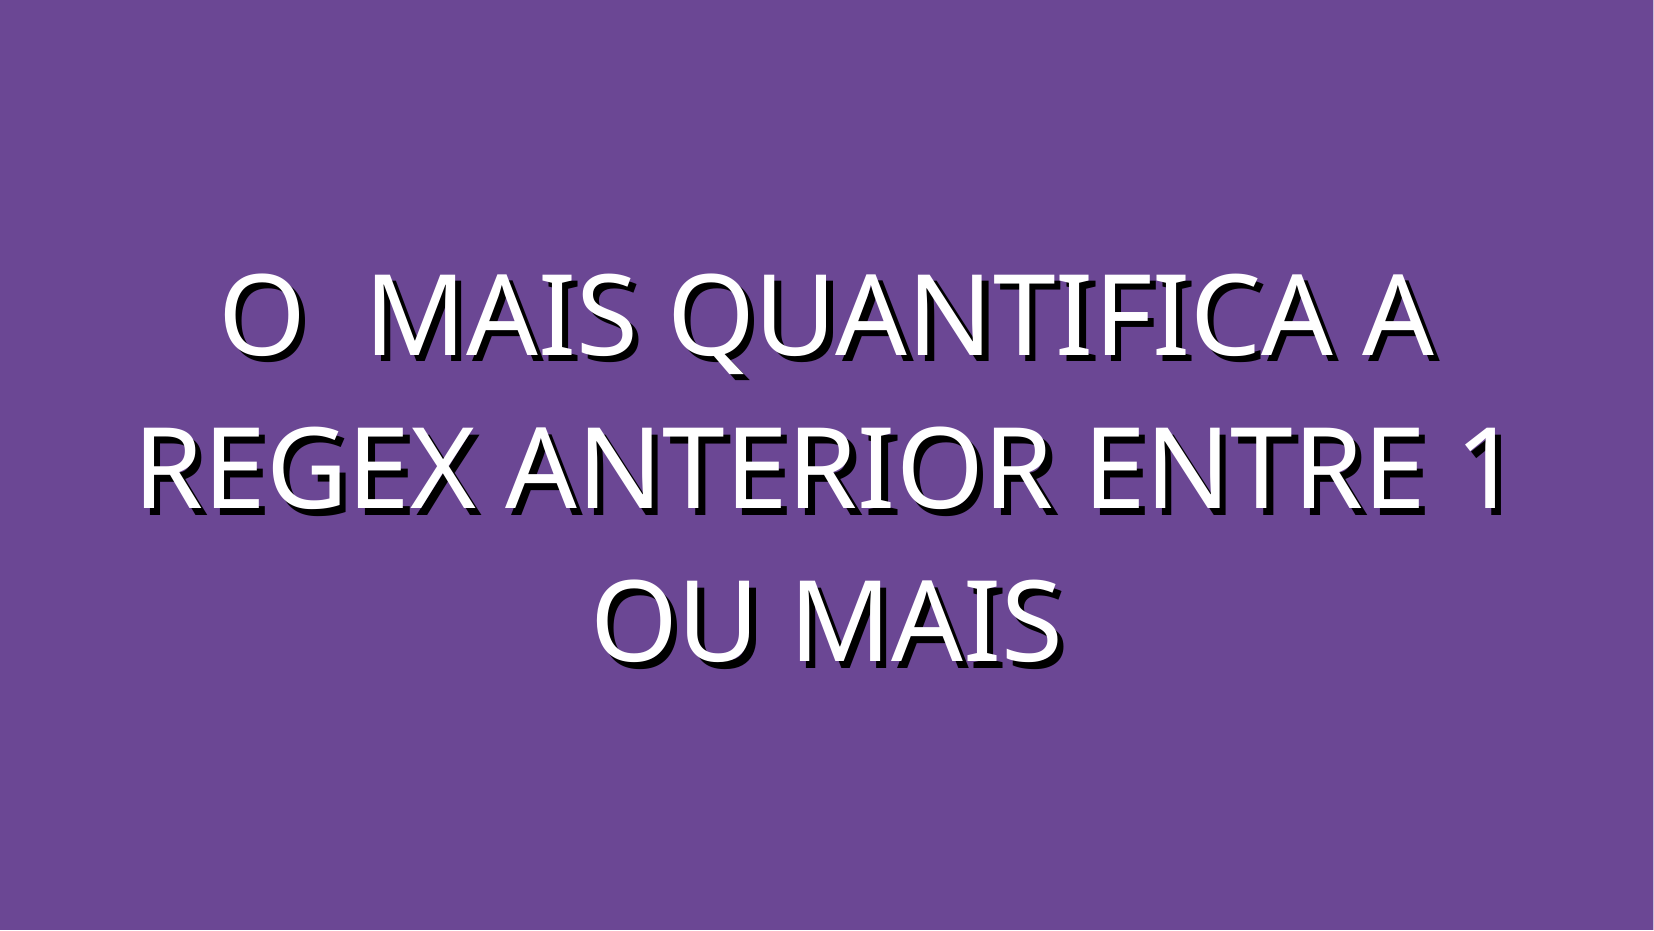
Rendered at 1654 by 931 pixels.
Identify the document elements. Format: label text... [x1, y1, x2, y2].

subtitle O MAIS QUANTIFICA A REGEX ANTERIOR ENTRE 1 OU MAIS [82, 105, 1571, 826]
